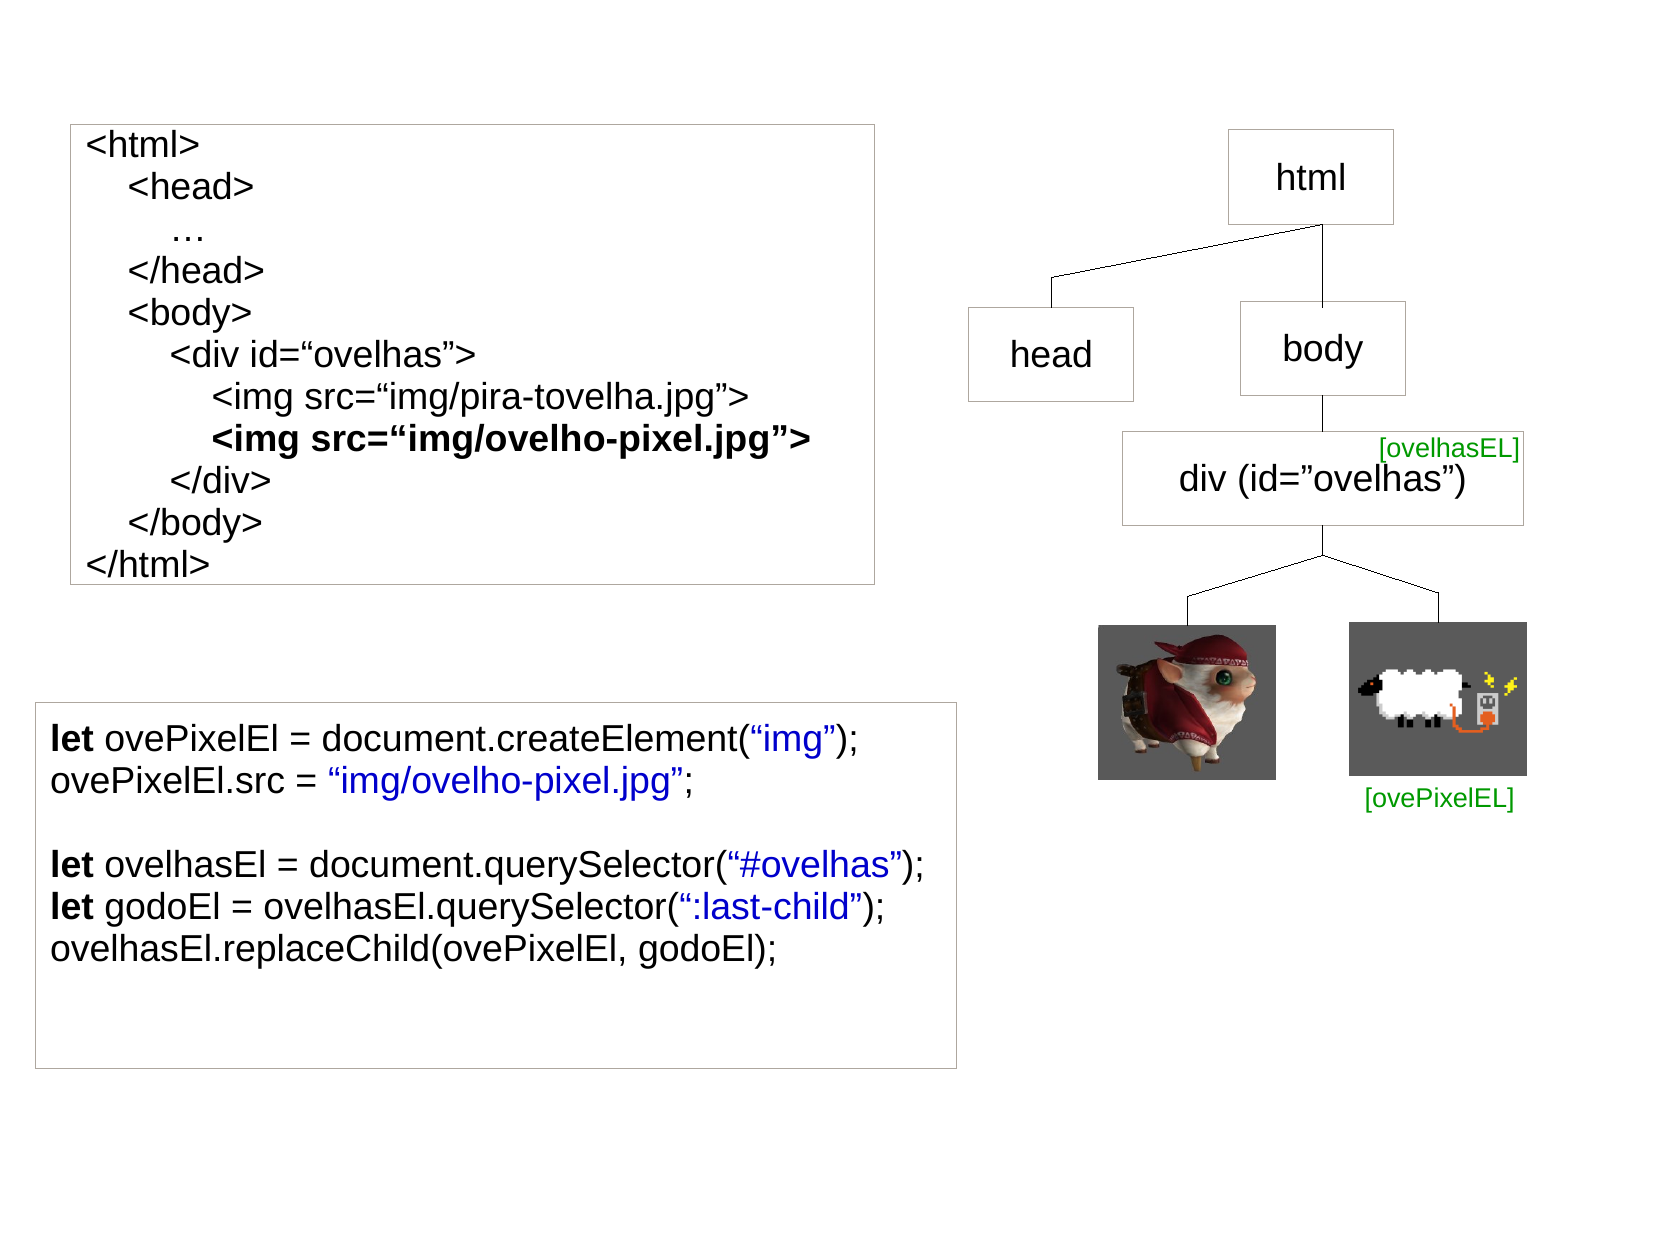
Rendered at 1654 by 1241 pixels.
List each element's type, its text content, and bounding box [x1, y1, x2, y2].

picture [1098, 625, 1276, 780]
text_box let ovePixelEl = document.createElement(“img”); ovePixelEl.src = “img/ovelho-pixel.jpg”; let ovelhasEl = document.querySelector(“#ovelhas”); let godoEl = ovelhasEl.querySelector(“:last-child”); ovelhasEl.replaceChild(ovePixelEl, godoEl); [35, 702, 957, 1069]
text_box [ovePixelEL] [1349, 775, 1530, 821]
text_box head [968, 307, 1134, 402]
picture [1349, 622, 1527, 775]
text_box html [1228, 129, 1394, 225]
text_box [ovelhasEL] [1364, 425, 1535, 471]
text_box body [1240, 301, 1406, 396]
text_box div (id=”ovelhas”) [1122, 431, 1524, 526]
text_box <html> <head> … </head> <body> <div id=“ovelhas”> <img src=“img/pira-tovelha.jpg”> <img src=“img/ovelho-pixel.jpg”> </div> </body> </html> [70, 124, 875, 585]
